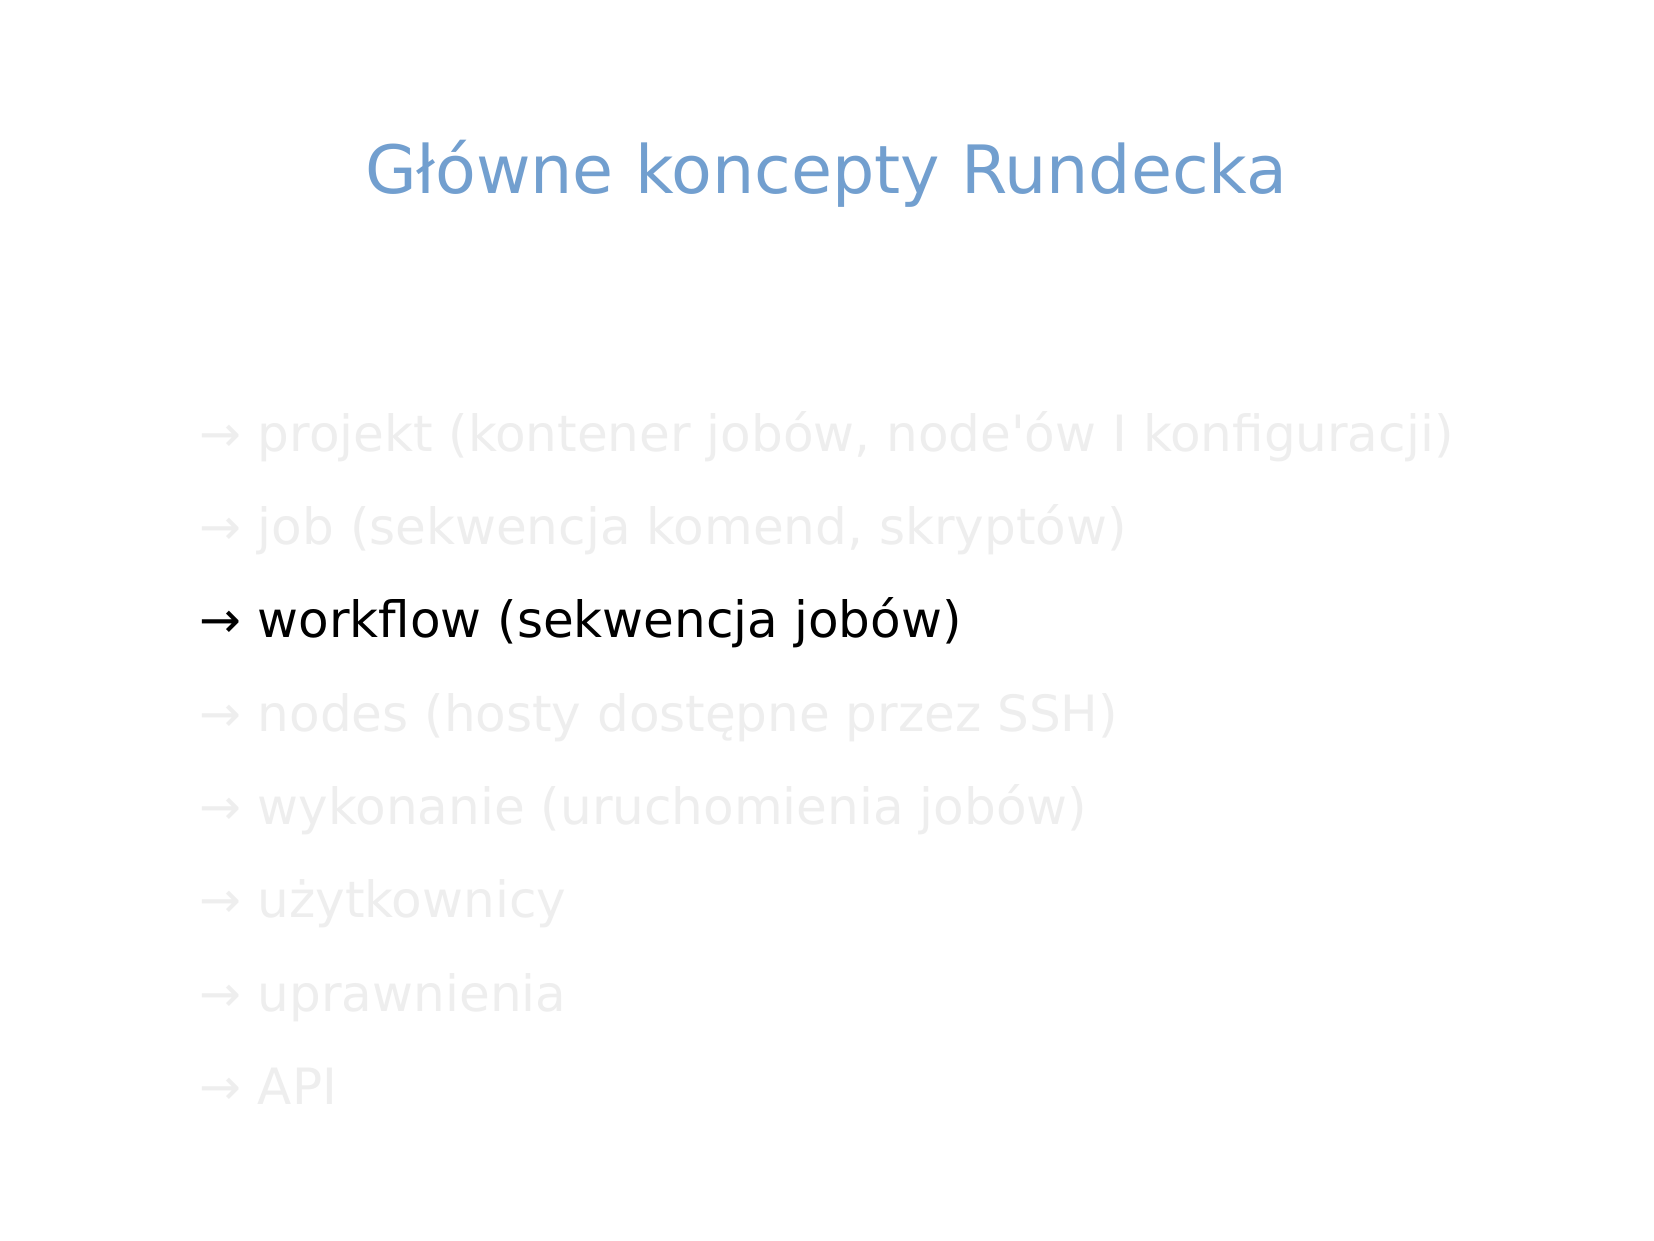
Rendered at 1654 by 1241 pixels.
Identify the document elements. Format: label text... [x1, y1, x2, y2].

text_box Główne koncepty Rundecka [350, 123, 1304, 217]
text_box → projekt (kontener jobów, node'ów I konfiguracji) → job (sekwencja komend, skryptów) → workflow (sekwencja jobów) → nodes (hosty dostępne przez SSH) → wykonanie (uruchomienia jobów) → użytkownicy → uprawnienia → API [185, 368, 1469, 1095]
